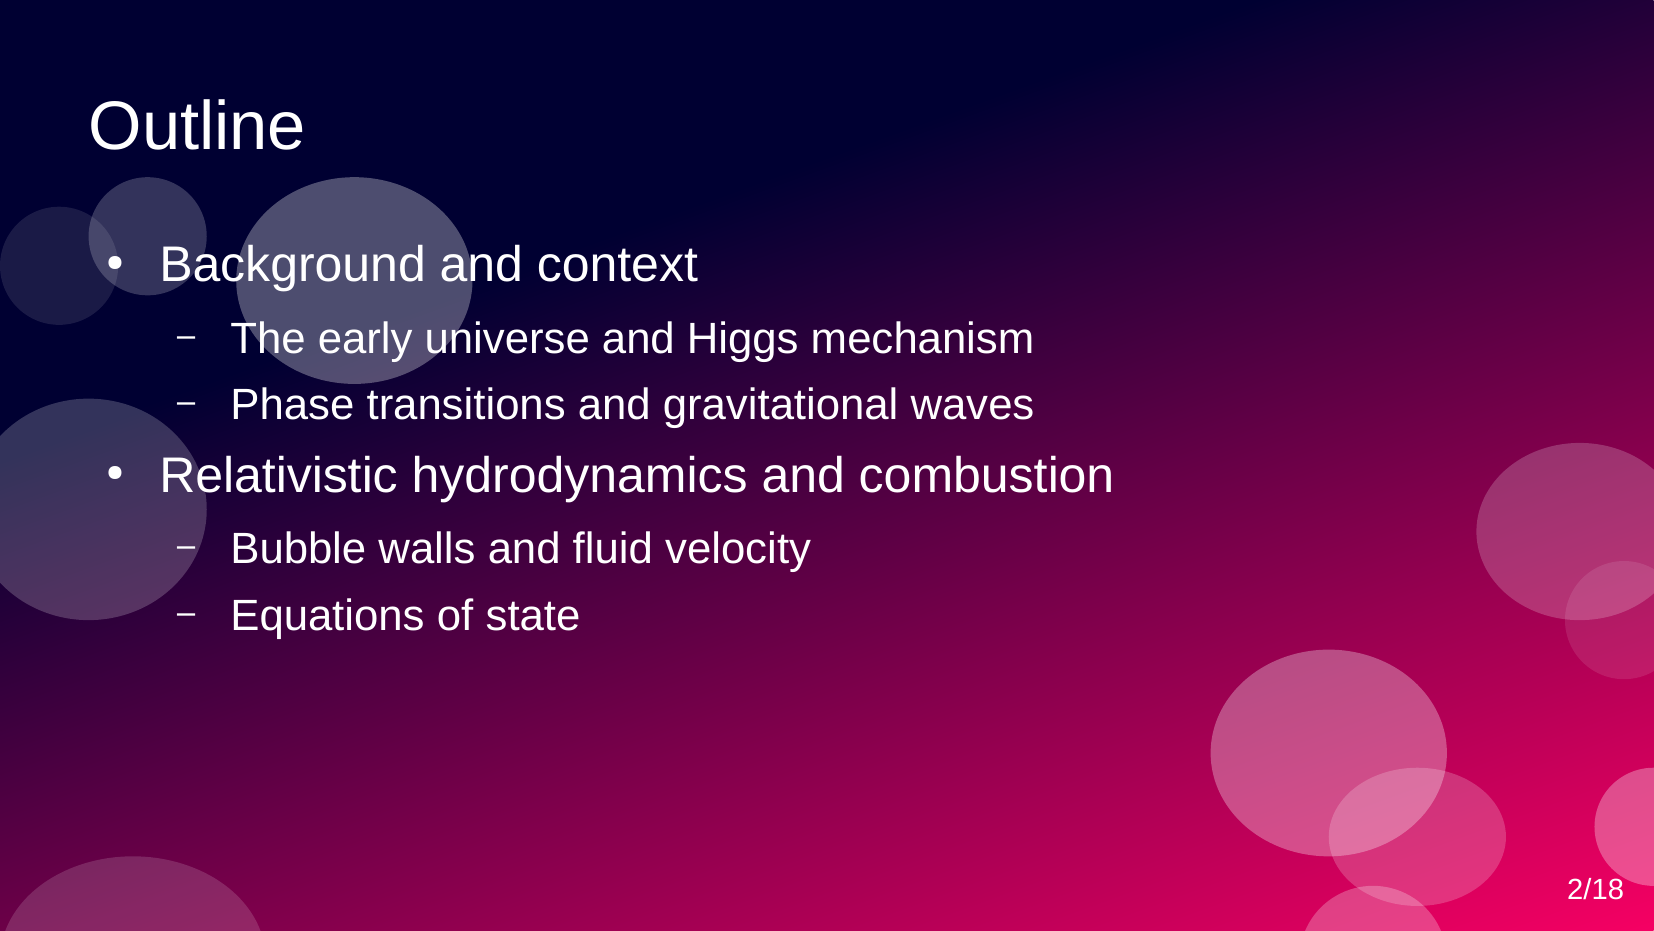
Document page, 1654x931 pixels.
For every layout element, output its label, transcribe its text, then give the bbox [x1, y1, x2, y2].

list Background and context The early universe and Higgs mechanism Phase transitions and gravitational waves Relativistic hydrodynamics and combustion Bubble walls and fluid velocity Equations of state [88, 236, 1565, 827]
title Outline [88, 44, 1565, 207]
